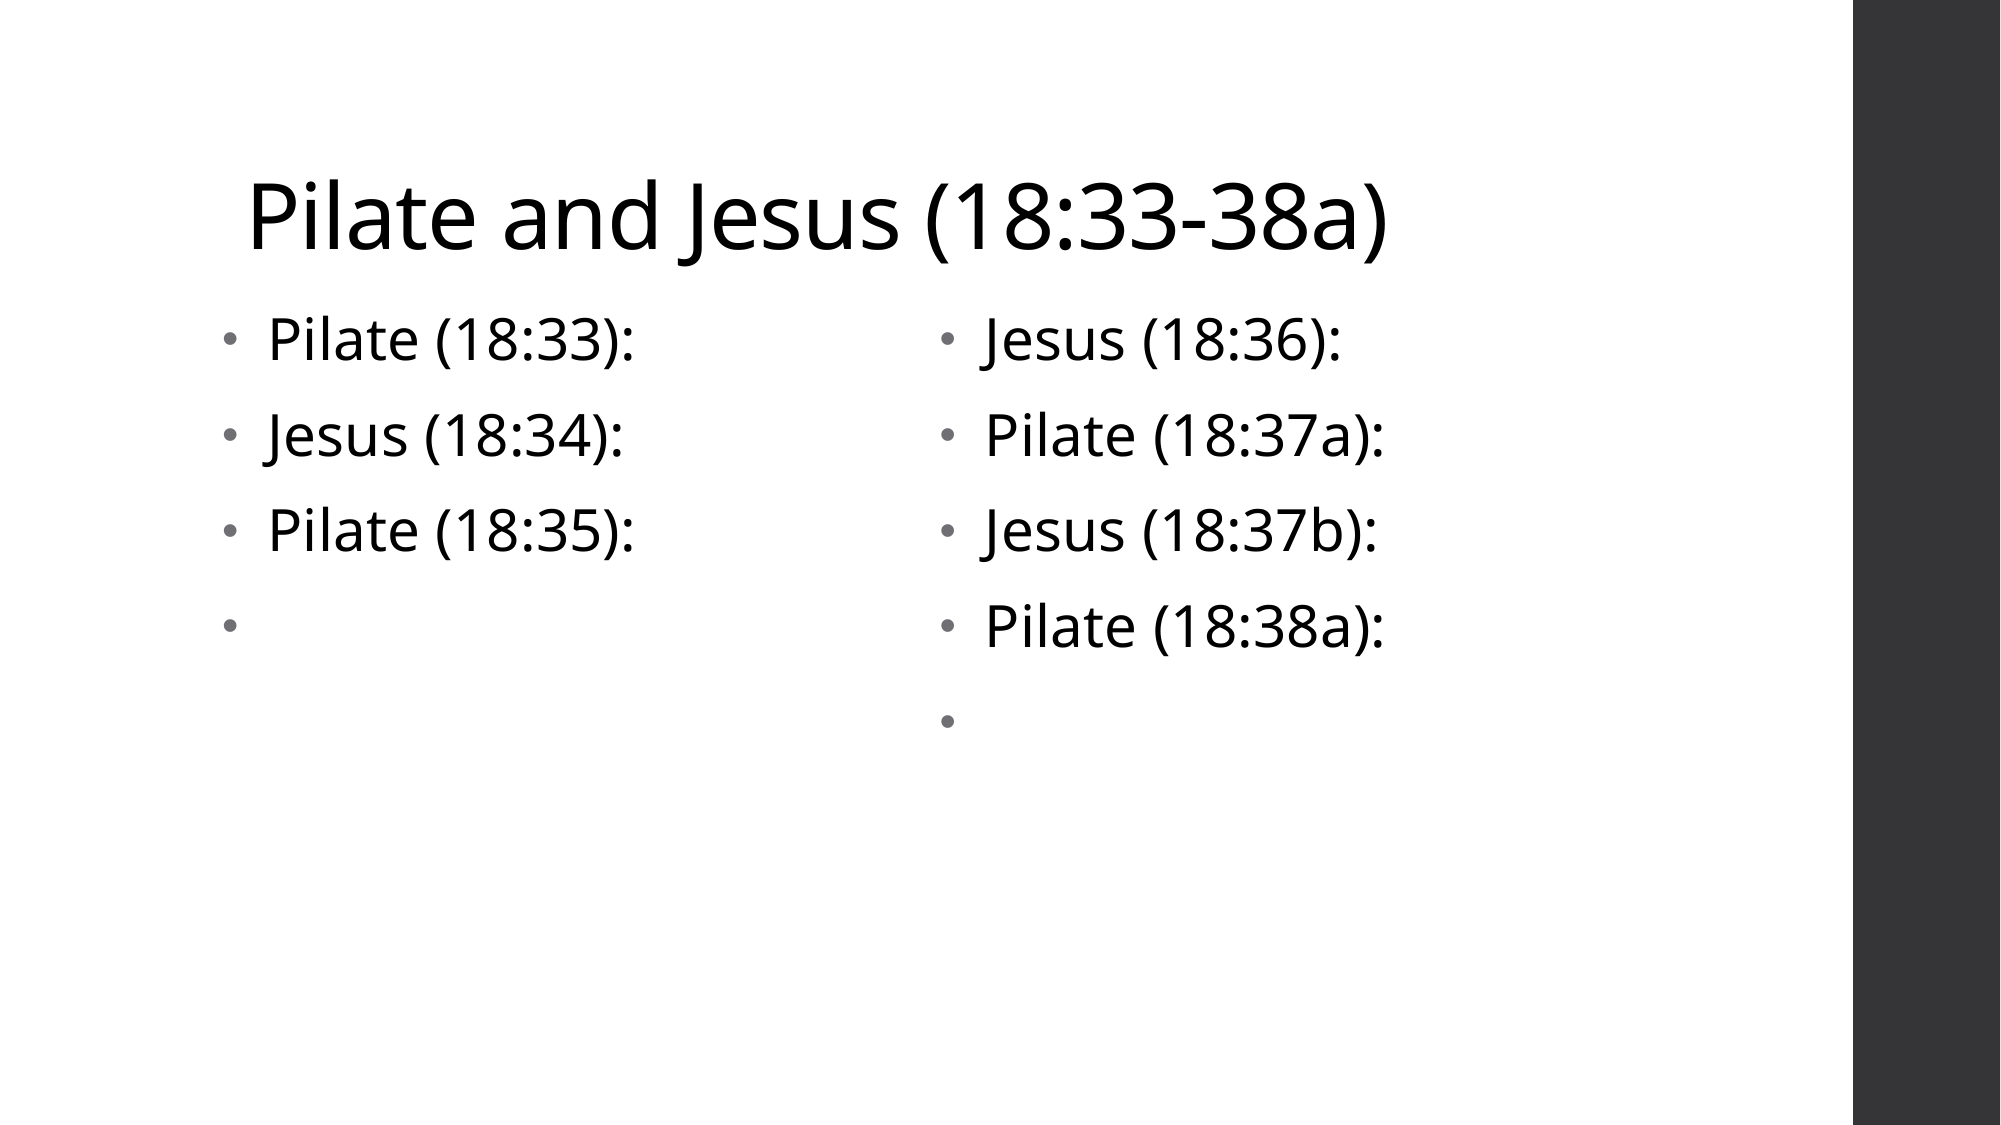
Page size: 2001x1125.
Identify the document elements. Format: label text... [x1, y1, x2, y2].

list Jesus (18:36): Pilate (18:37a): Jesus (18:37b): Pilate (18:38a): [924, 299, 1617, 1014]
title Pilate and Jesus (18:33-38a) [206, 60, 1797, 278]
list Pilate (18:33): Jesus (18:34): Pilate (18:35): [207, 299, 900, 1014]
